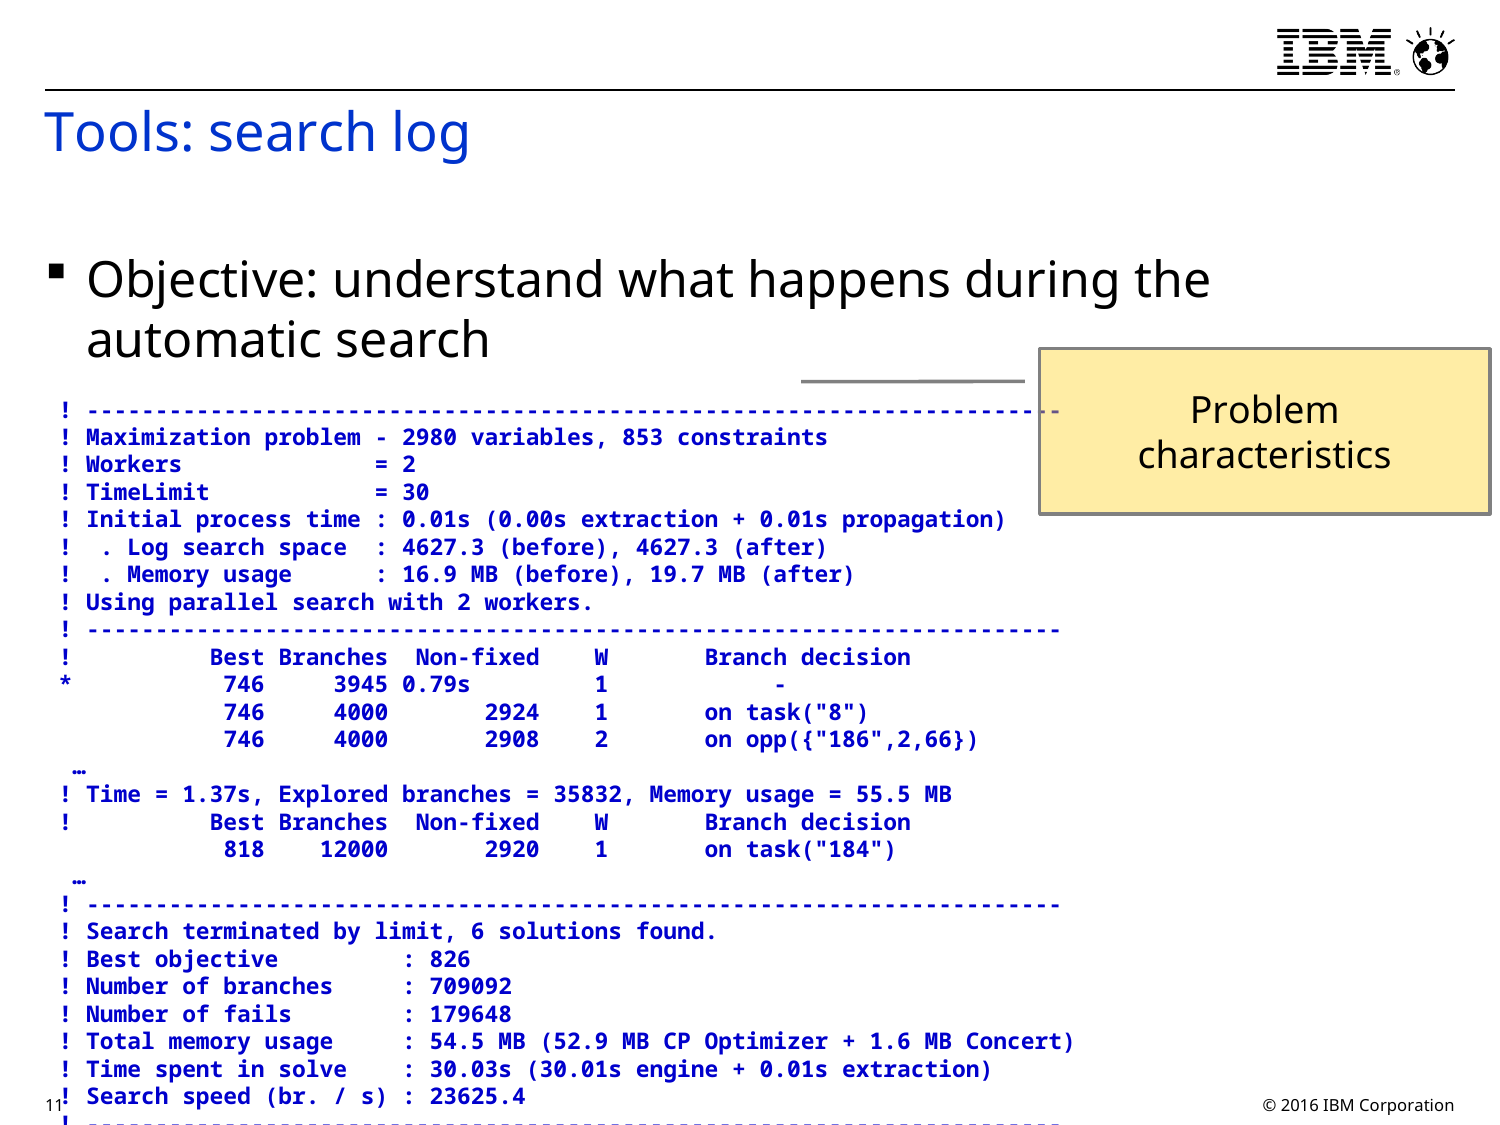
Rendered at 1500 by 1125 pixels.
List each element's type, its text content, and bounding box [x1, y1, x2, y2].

list Objective: understand what happens during the automatic search ! ----------------------------------------------------------------------- ! Maximization problem - 2980 variables, 853 constraints ! Workers = 2 ! TimeLimit = 30 ! Initial process time : 0.01s (0.00s extraction + 0.01s propagation) ! . Log search space : 4627.3 (before), 4627.3 (after) ! . Memory usage : 16.9 MB (before), 19.7 MB (after) ! Using parallel search with 2 workers. ! ----------------------------------------------------------------------- ! Best Branches Non-fixed W Branch decision * 746 3945 0.79s 1 - 746 4000 2924 1 on task("8") 746 4000 2908 2 on opp({"186",2,66}) … ! Time = 1.37s, Explored branches = 35832, Memory usage = 55.5 MB ! Best Branches Non-fixed W Branch decision 818 12000 2920 1 on task("184") … ! ----------------------------------------------------------------------- ! Search terminated by limit, 6 solutions found. ! Best objective : 826 ! Number of branches : 709092 ! Number of fails : 179648 ! Total memory usage : 54.5 MB (52.9 MB CP Optimizer + 1.6 MB Concert) ! Time spent in solve : 30.03s (30.01s engine + 0.01s extraction) ! Search speed (br. / s) : 23625.4 ! ----------------------------------------------------------------------- [29, 239, 1455, 1085]
picture [1260, 10, 1468, 90]
text_box Problem characteristics [1040, 349, 1490, 514]
title Tools: search log [29, 97, 1455, 203]
